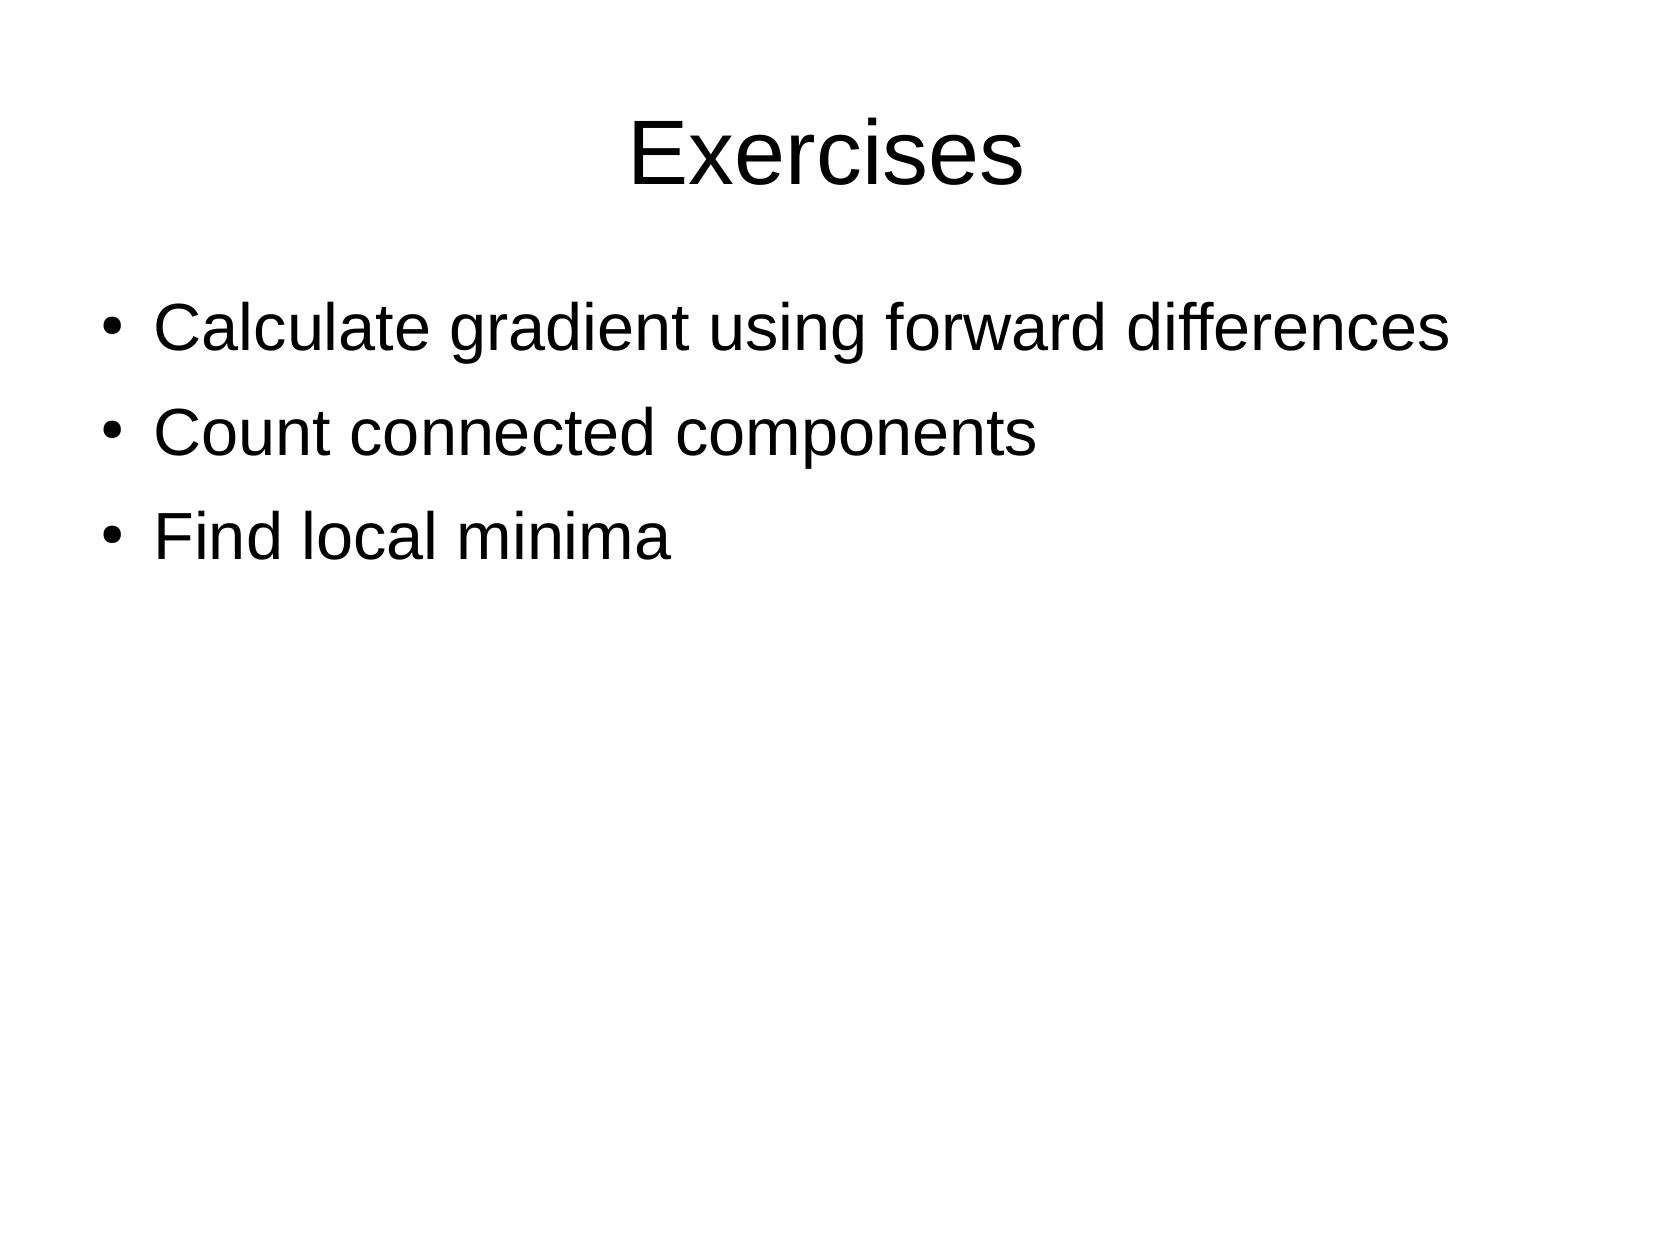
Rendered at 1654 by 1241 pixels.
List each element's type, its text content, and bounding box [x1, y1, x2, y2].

list Calculate gradient using forward differences Count connected components Find local minima [82, 290, 1571, 1010]
title Exercises [82, 49, 1571, 257]
